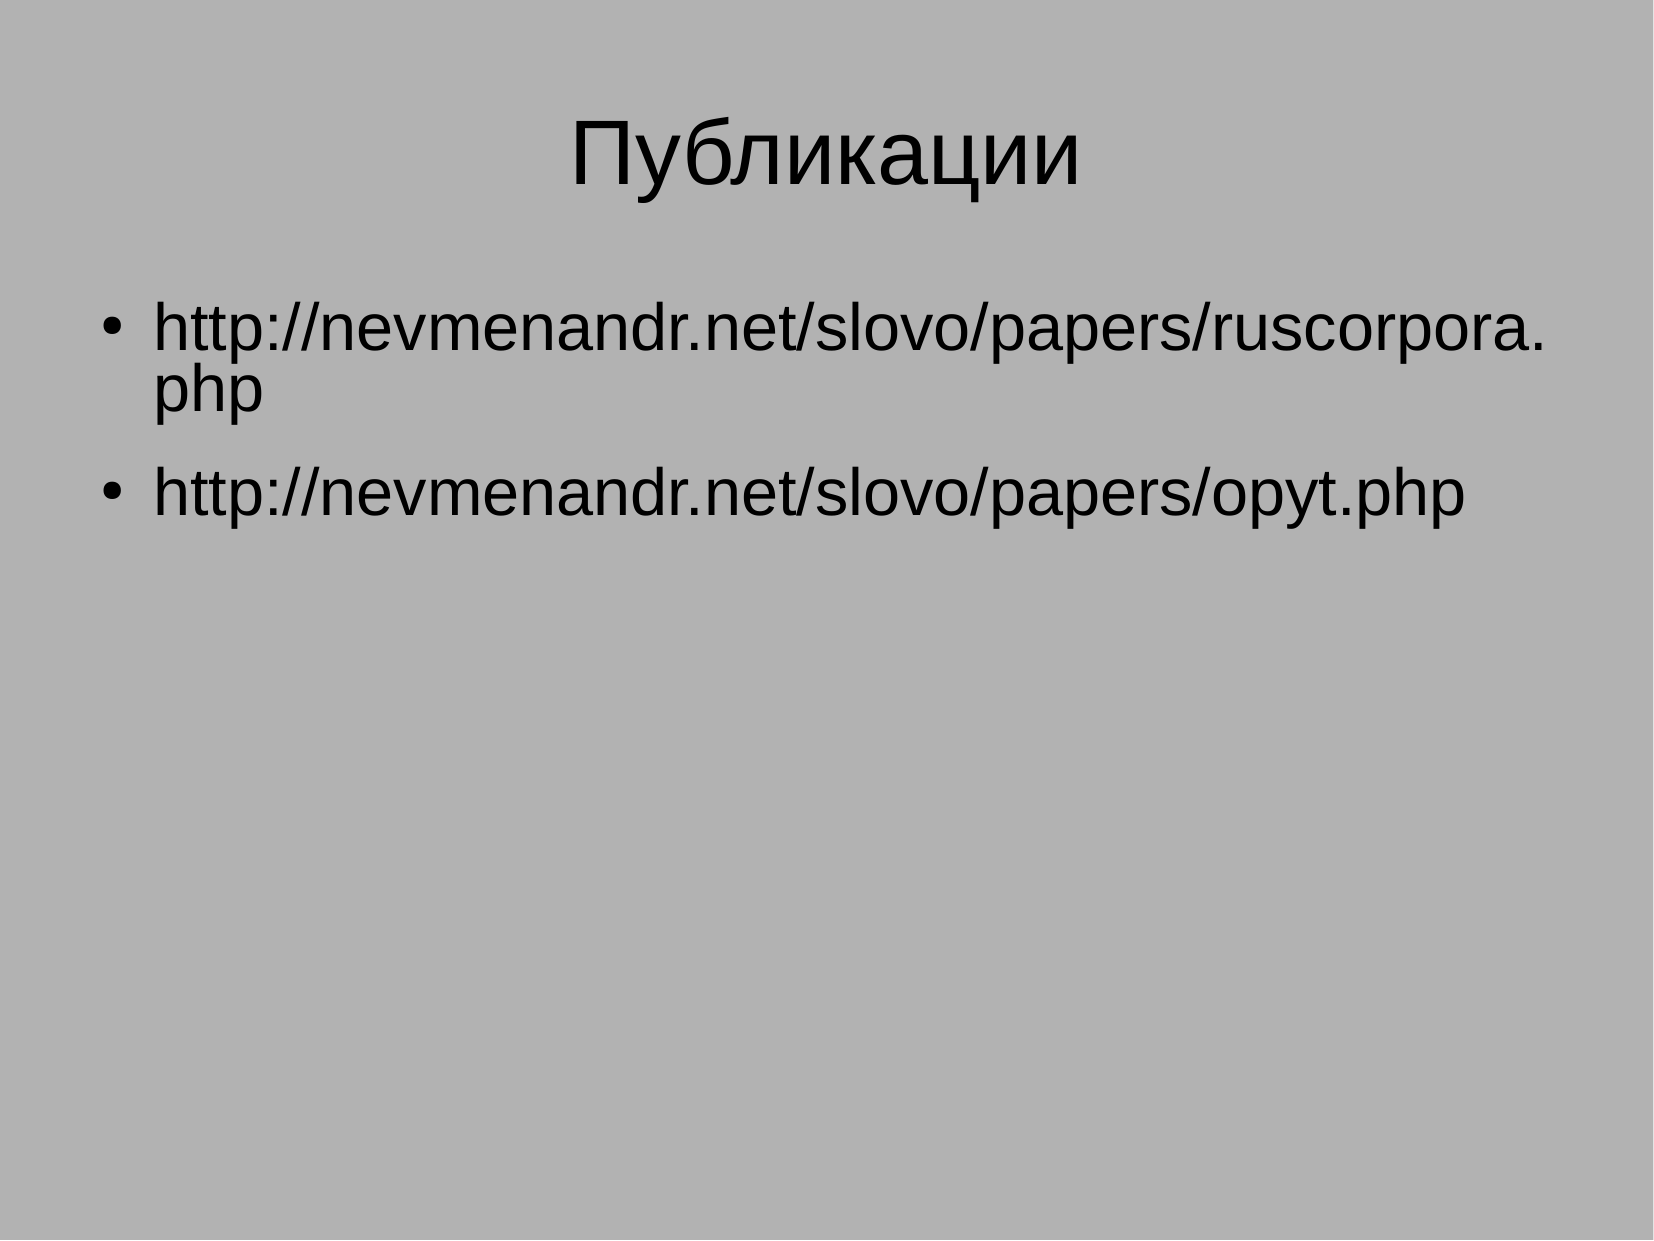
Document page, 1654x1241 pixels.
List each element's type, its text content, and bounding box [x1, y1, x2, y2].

list http://nevmenandr.net/slovo/papers/ruscorpora.php http://nevmenandr.net/slovo/papers/opyt.php [82, 290, 1571, 1010]
title Публикации [82, 49, 1571, 257]
